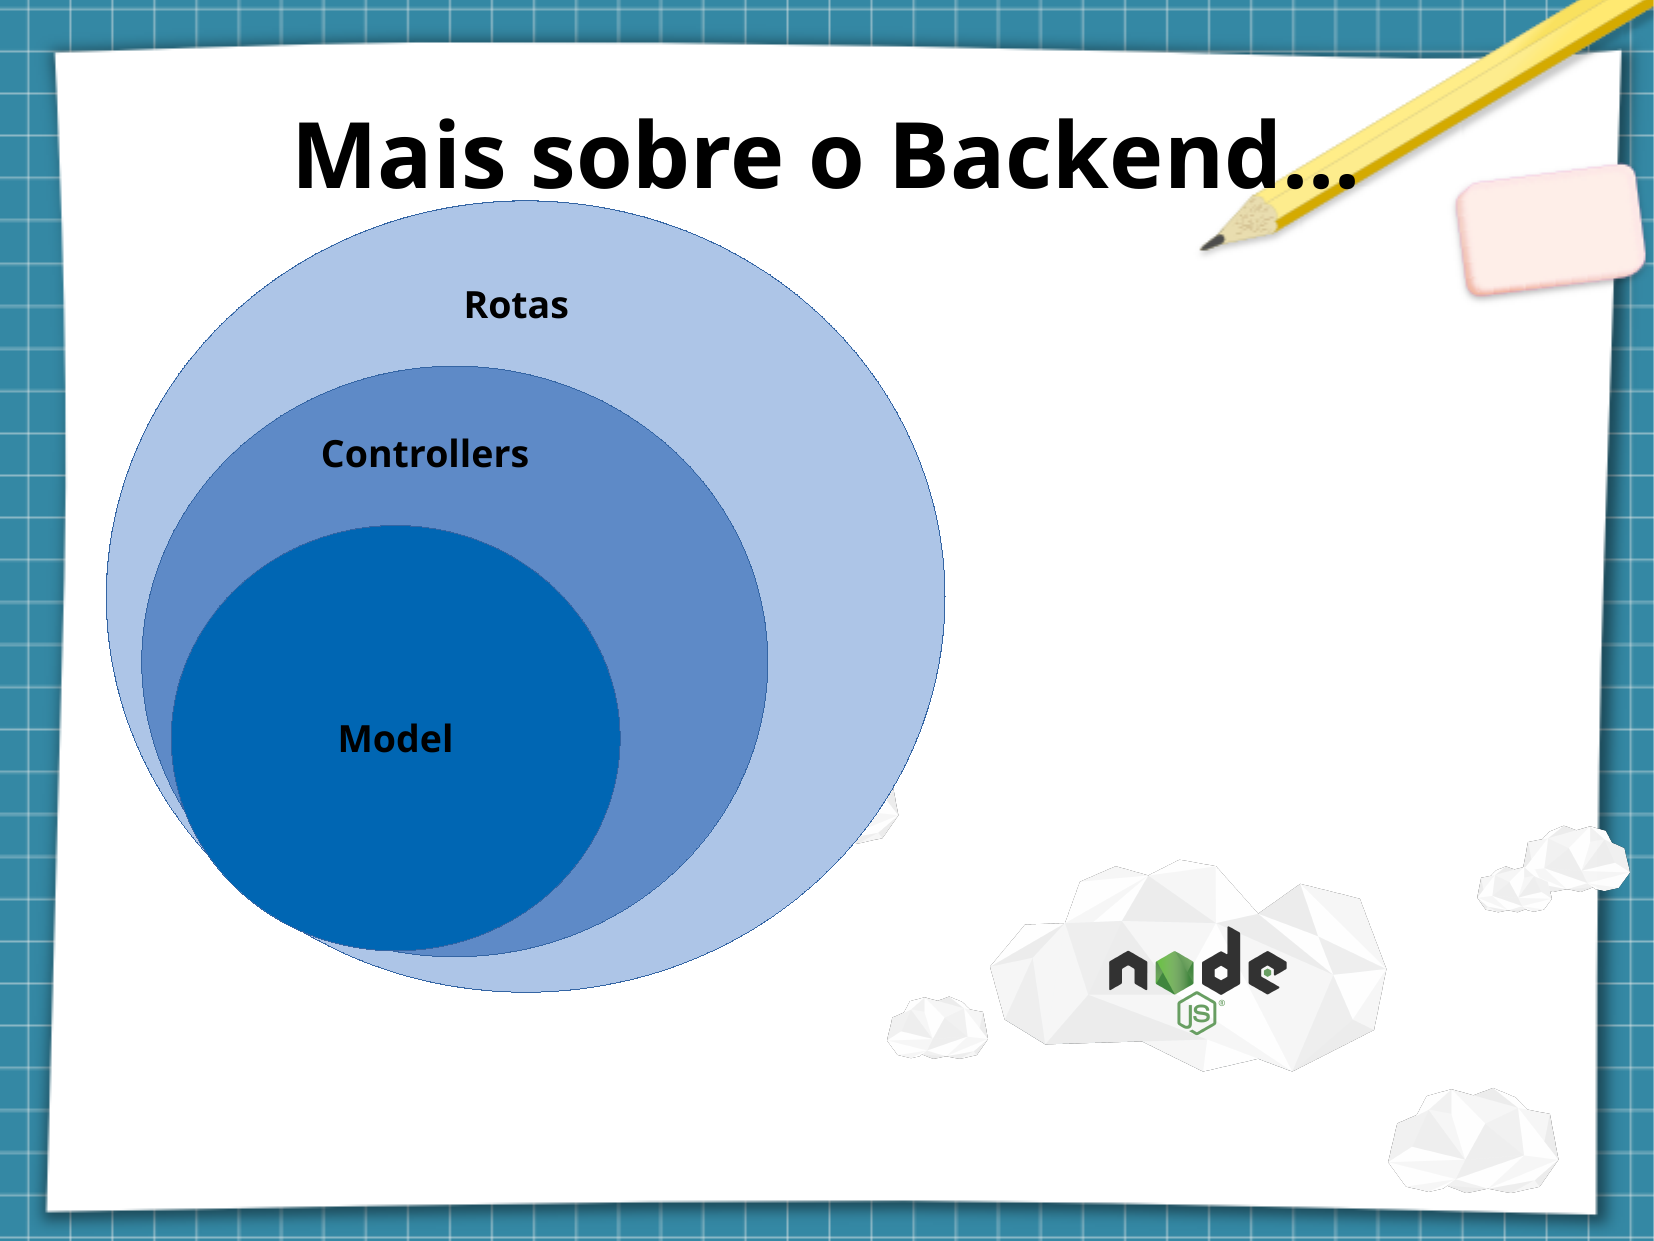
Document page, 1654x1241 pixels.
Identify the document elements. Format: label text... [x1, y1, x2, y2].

title Mais sobre o Backend... [82, 49, 1571, 257]
picture [0, 0, 1654, 1241]
text_box Model [171, 525, 621, 951]
text_box Rotas [448, 271, 597, 348]
text_box Controllers [306, 419, 579, 497]
text_box [106, 200, 946, 993]
